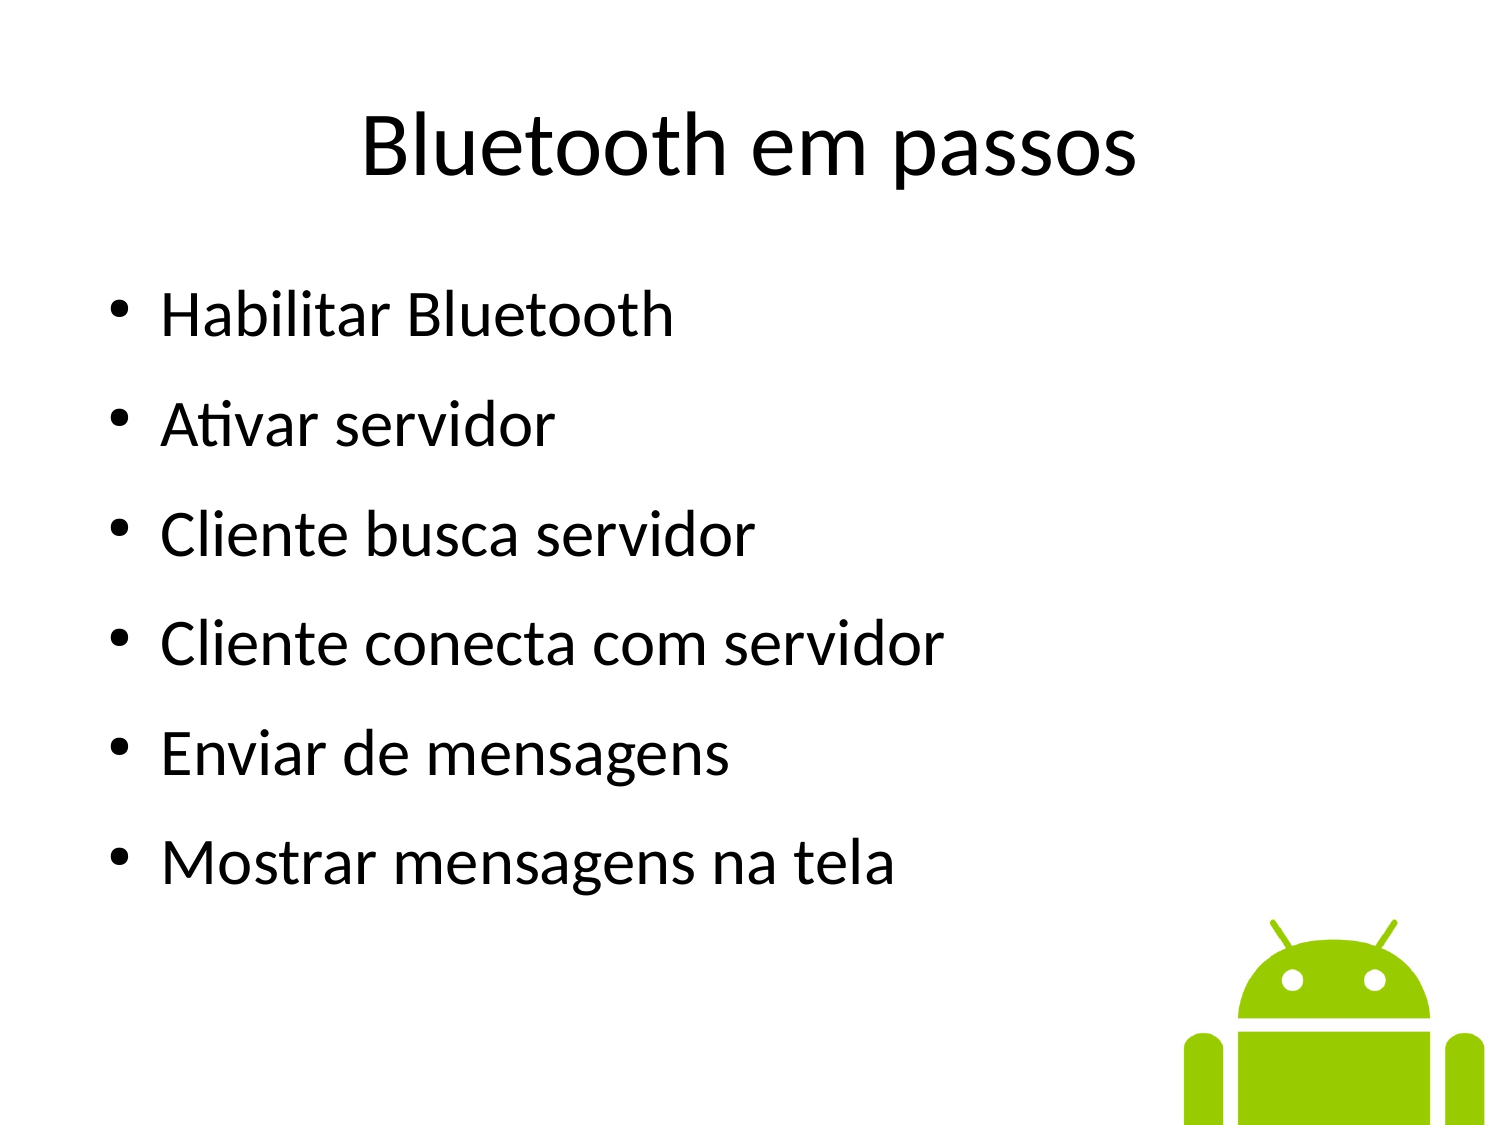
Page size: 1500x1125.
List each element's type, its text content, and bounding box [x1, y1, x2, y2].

title Bluetooth em passos [75, 45, 1425, 233]
list Habilitar Bluetooth Ativar servidor Cliente busca servidor Cliente conecta com servidor Enviar de mensagens Mostrar mensagens na tela [75, 262, 1425, 1005]
picture [1163, 919, 1500, 1125]
